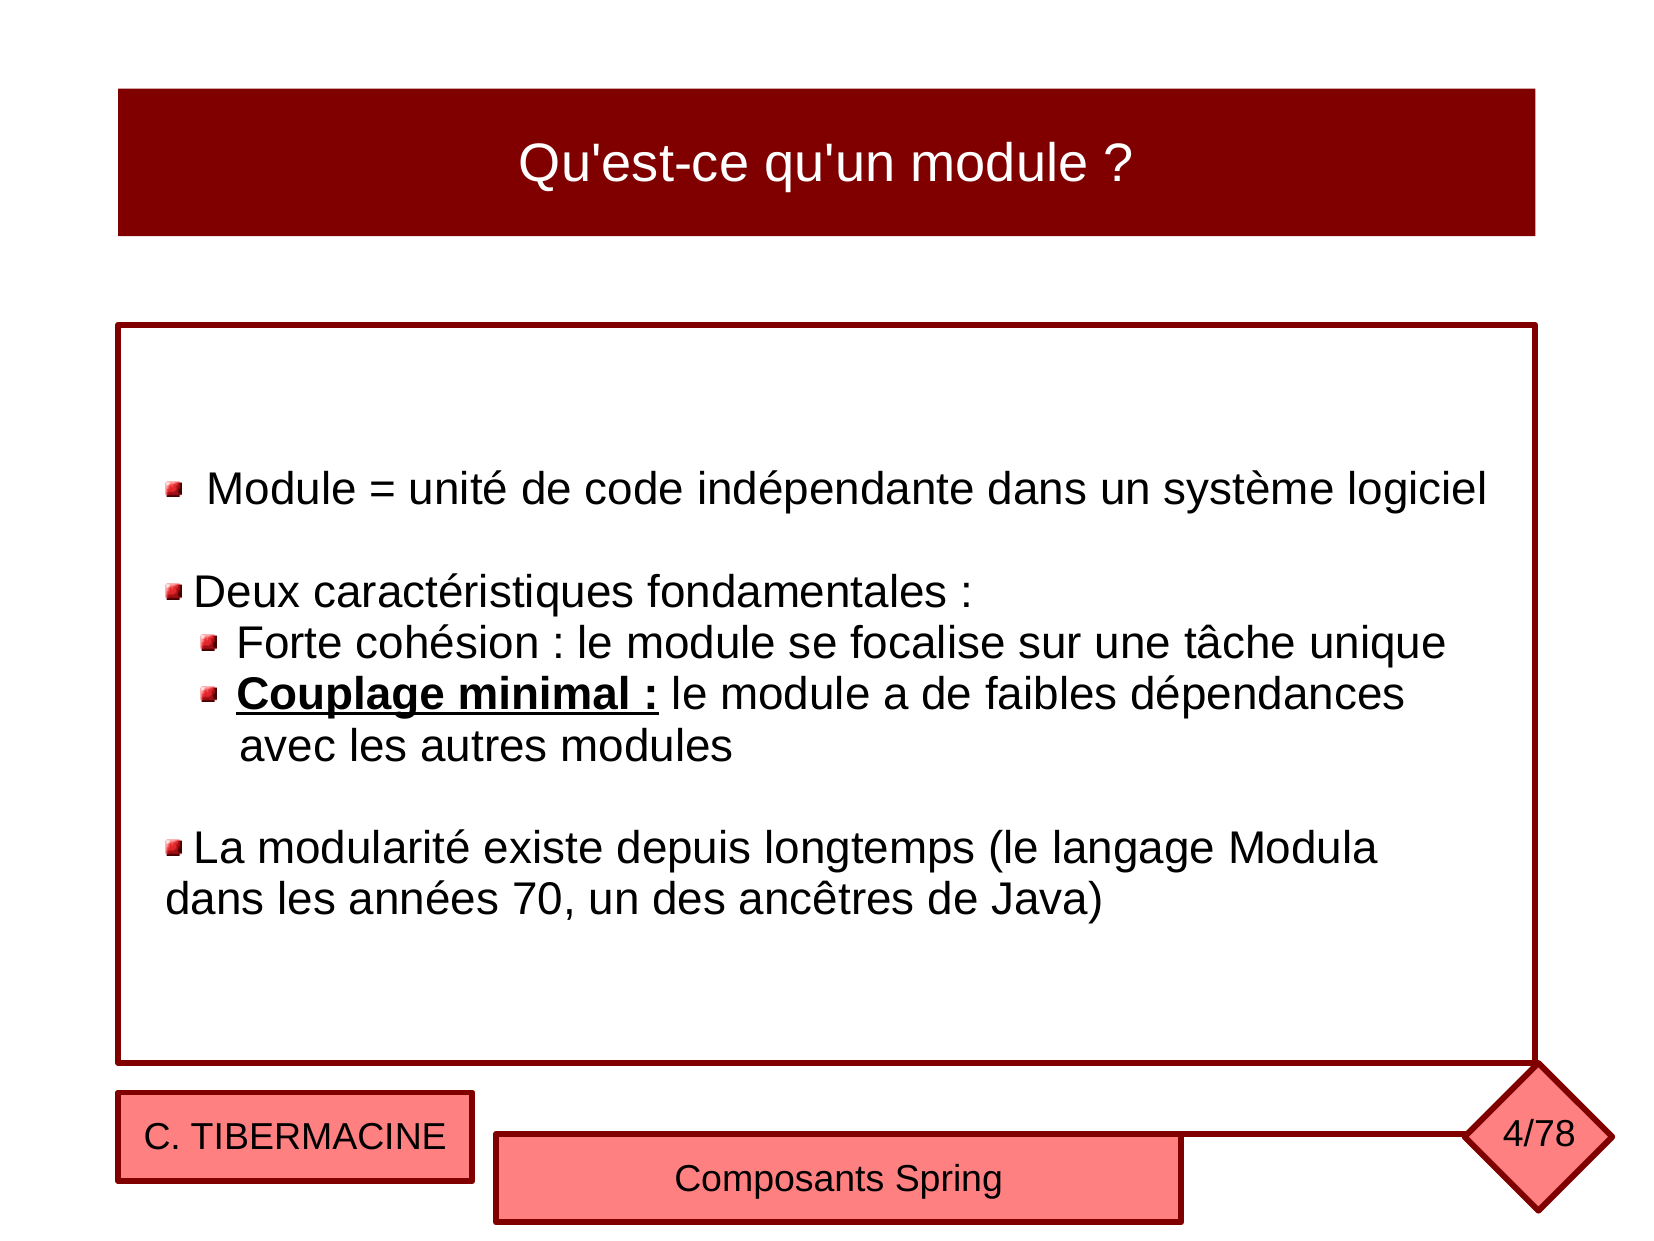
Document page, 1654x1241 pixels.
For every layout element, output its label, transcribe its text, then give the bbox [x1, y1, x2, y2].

text_box C. TIBERMACINE [118, 1092, 473, 1182]
text_box <numéro>/78 [1488, 1105, 1607, 1205]
picture [165, 583, 182, 600]
text_box Module = unité de code indépendante dans un système logiciel Deux caractéristiques fondamentales : Forte cohésion : le module se focalise sur une tâche unique Couplage minimal : le module a de faibles dépendances avec les autres modules La modularité existe depuis longtemps (le langage Modula dans les années 70, un des ancêtres de Java) [118, 324, 1536, 1063]
text_box [1464, 1113, 1488, 1161]
text_box [1607, 1131, 1613, 1143]
picture [165, 839, 182, 856]
picture [200, 634, 217, 651]
picture [200, 686, 217, 702]
text_box Composants Spring [496, 1133, 1182, 1223]
picture [165, 481, 182, 497]
text_box Qu'est-ce qu'un module ? [118, 88, 1536, 237]
text_box [1496, 1062, 1581, 1105]
text_box [1532, 1205, 1545, 1211]
